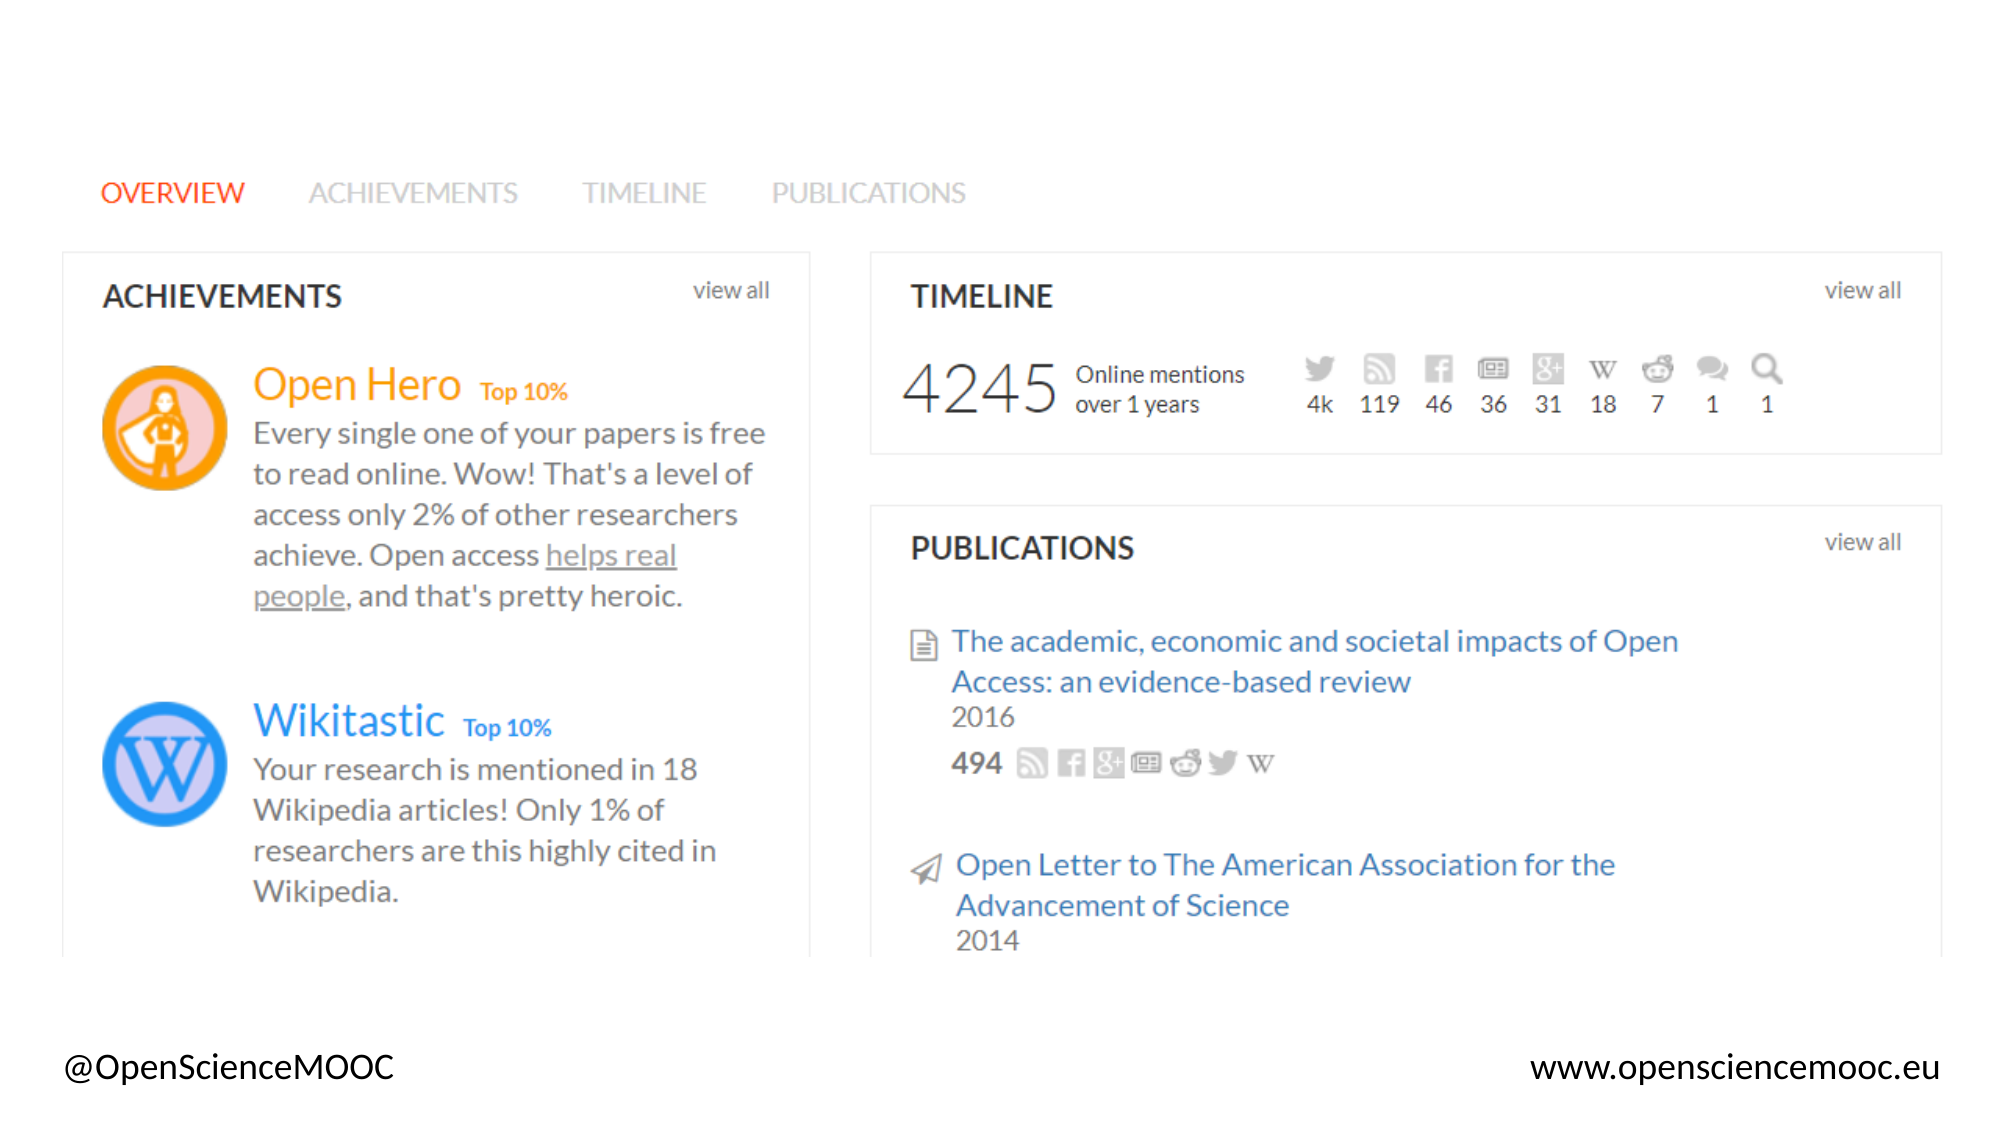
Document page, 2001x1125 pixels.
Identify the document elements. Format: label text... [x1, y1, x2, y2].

text_box www.opensciencemooc.eu [1515, 1035, 1956, 1095]
text_box @OpenScienceMOOC [47, 1035, 410, 1095]
picture [62, 136, 1977, 957]
